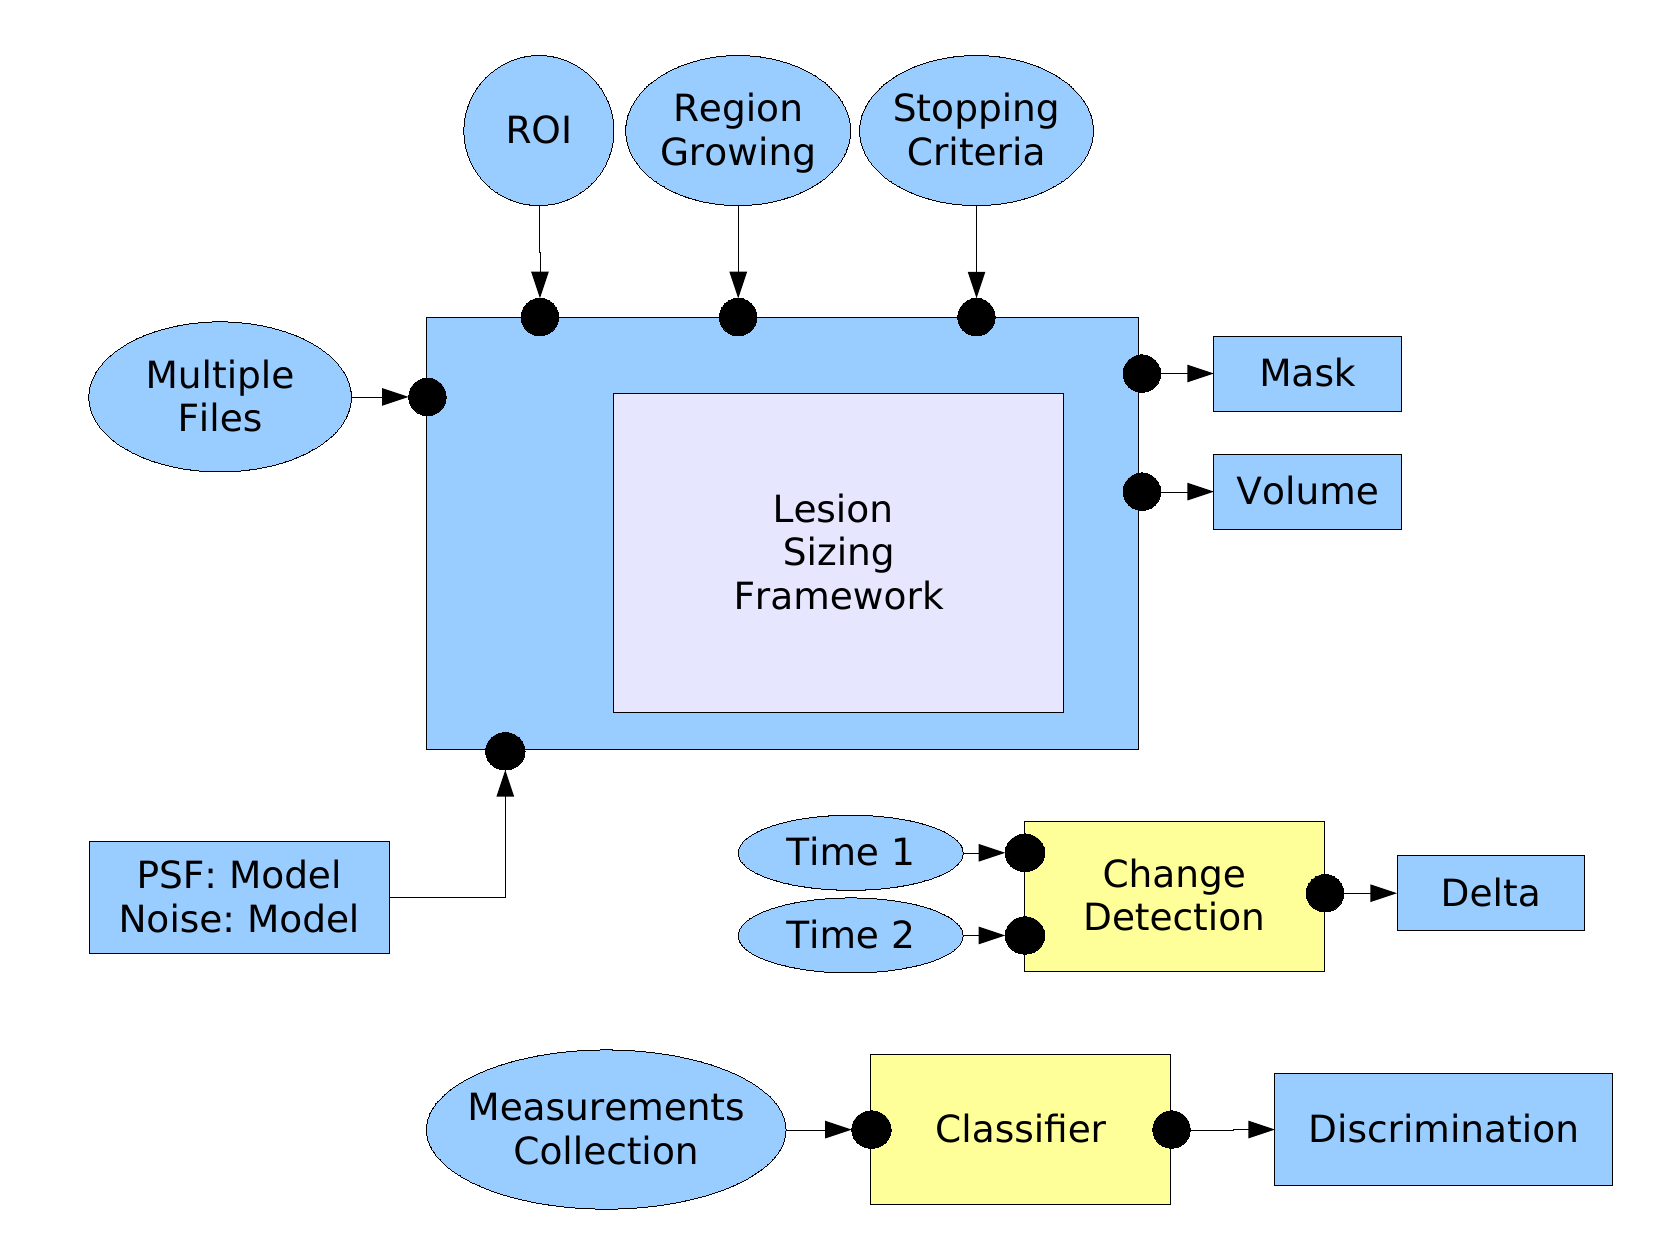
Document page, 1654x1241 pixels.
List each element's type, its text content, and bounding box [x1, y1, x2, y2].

text_box Stopping Criteria [859, 55, 1094, 206]
text_box Delta [1397, 855, 1585, 931]
text_box Discrimination [1274, 1073, 1613, 1186]
text_box [1152, 1110, 1191, 1149]
text_box Region Growing [625, 55, 851, 206]
text_box [1306, 874, 1344, 912]
text_box Time 2 [738, 897, 964, 973]
text_box Classifier [870, 1054, 1171, 1205]
text_box PSF: Model Noise: Model [89, 841, 390, 954]
text_box Measurements Collection [426, 1049, 787, 1210]
text_box Mask [1213, 336, 1402, 412]
text_box ROI [463, 55, 614, 206]
text_box Time 1 [738, 815, 964, 891]
text_box Multiple Files [88, 321, 352, 472]
text_box Volume [1213, 454, 1402, 530]
text_box Lesion Sizing Framework [613, 393, 1064, 713]
text_box [408, 298, 1161, 770]
text_box Change Detection [1024, 821, 1325, 972]
text_box [1005, 833, 1045, 872]
text_box [1005, 916, 1045, 955]
text_box [851, 1110, 892, 1149]
